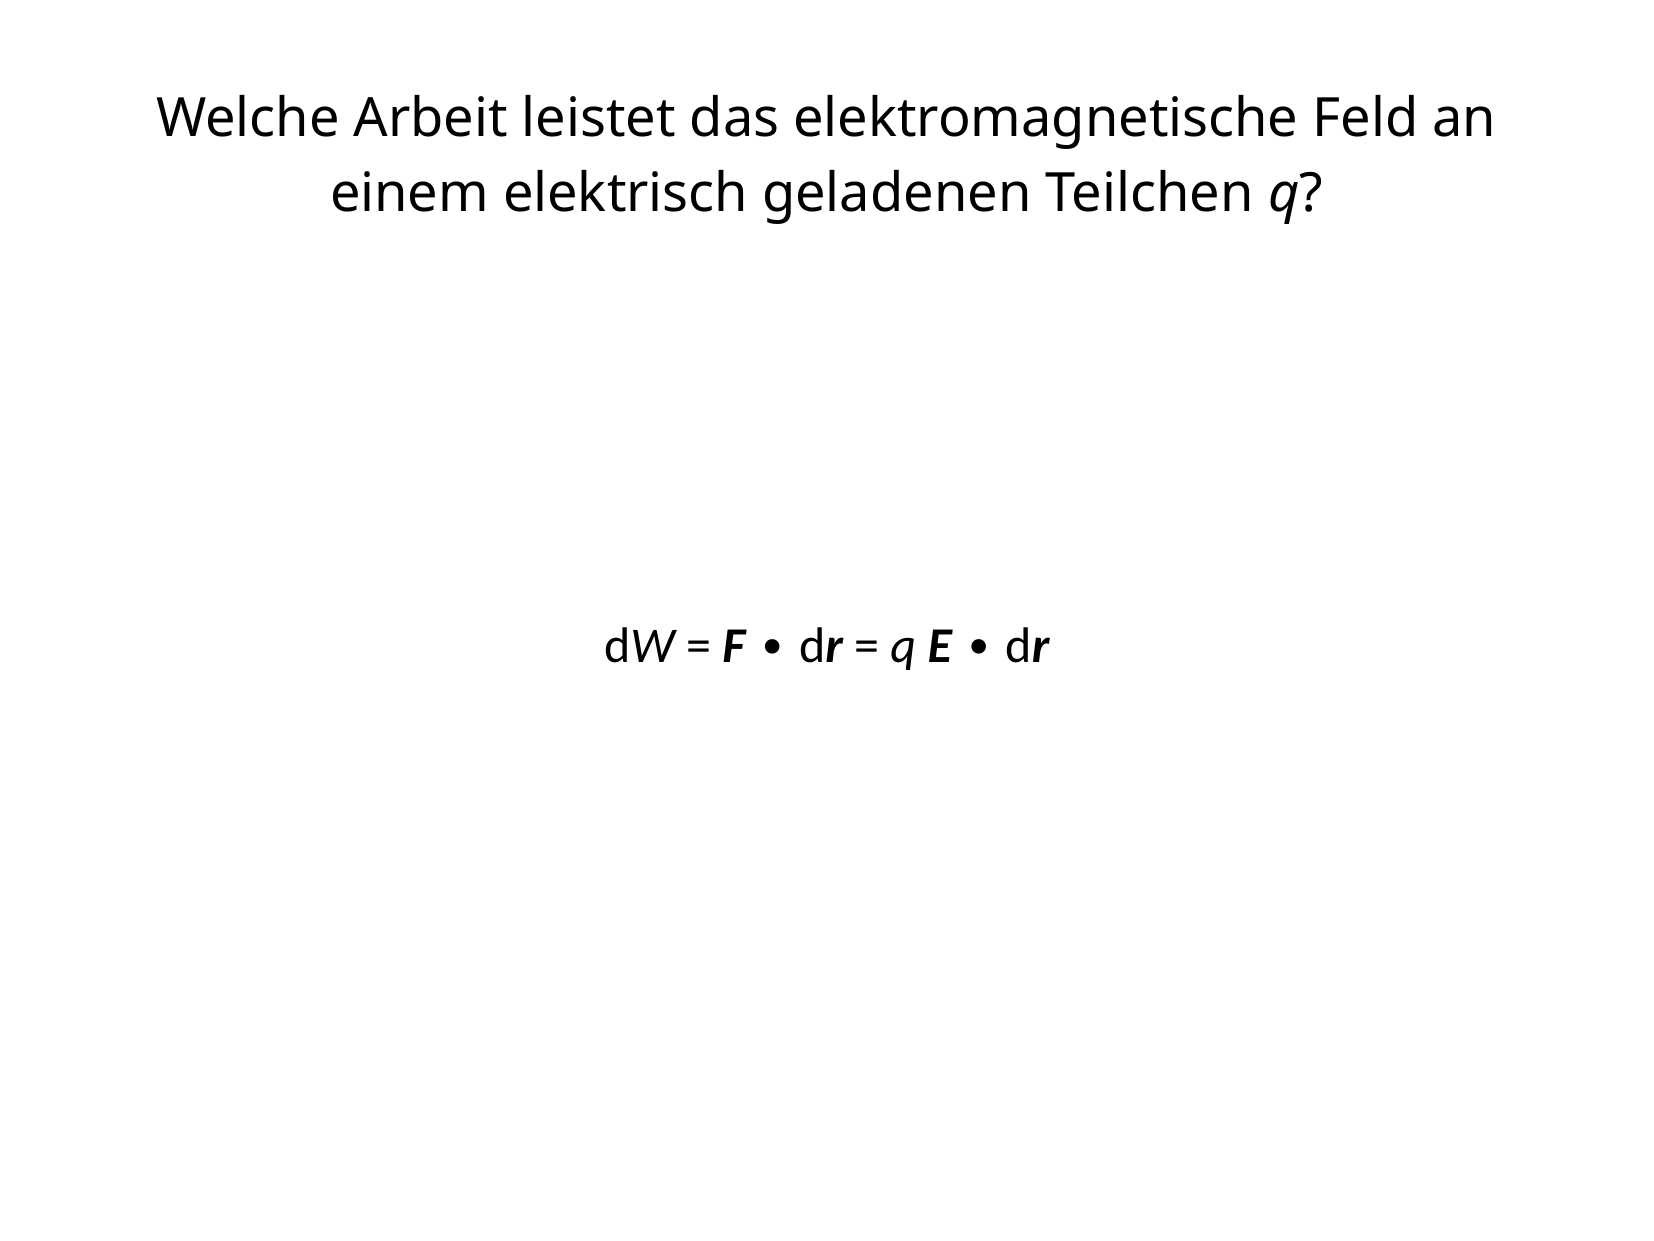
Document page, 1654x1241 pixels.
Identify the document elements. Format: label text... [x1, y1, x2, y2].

title Welche Arbeit leistet das elektromagnetische Feld an einem elektrisch geladenen Teilchen q? [82, 49, 1571, 257]
subtitle dW = F ∙ dr = q E ∙ dr [82, 290, 1571, 1010]
